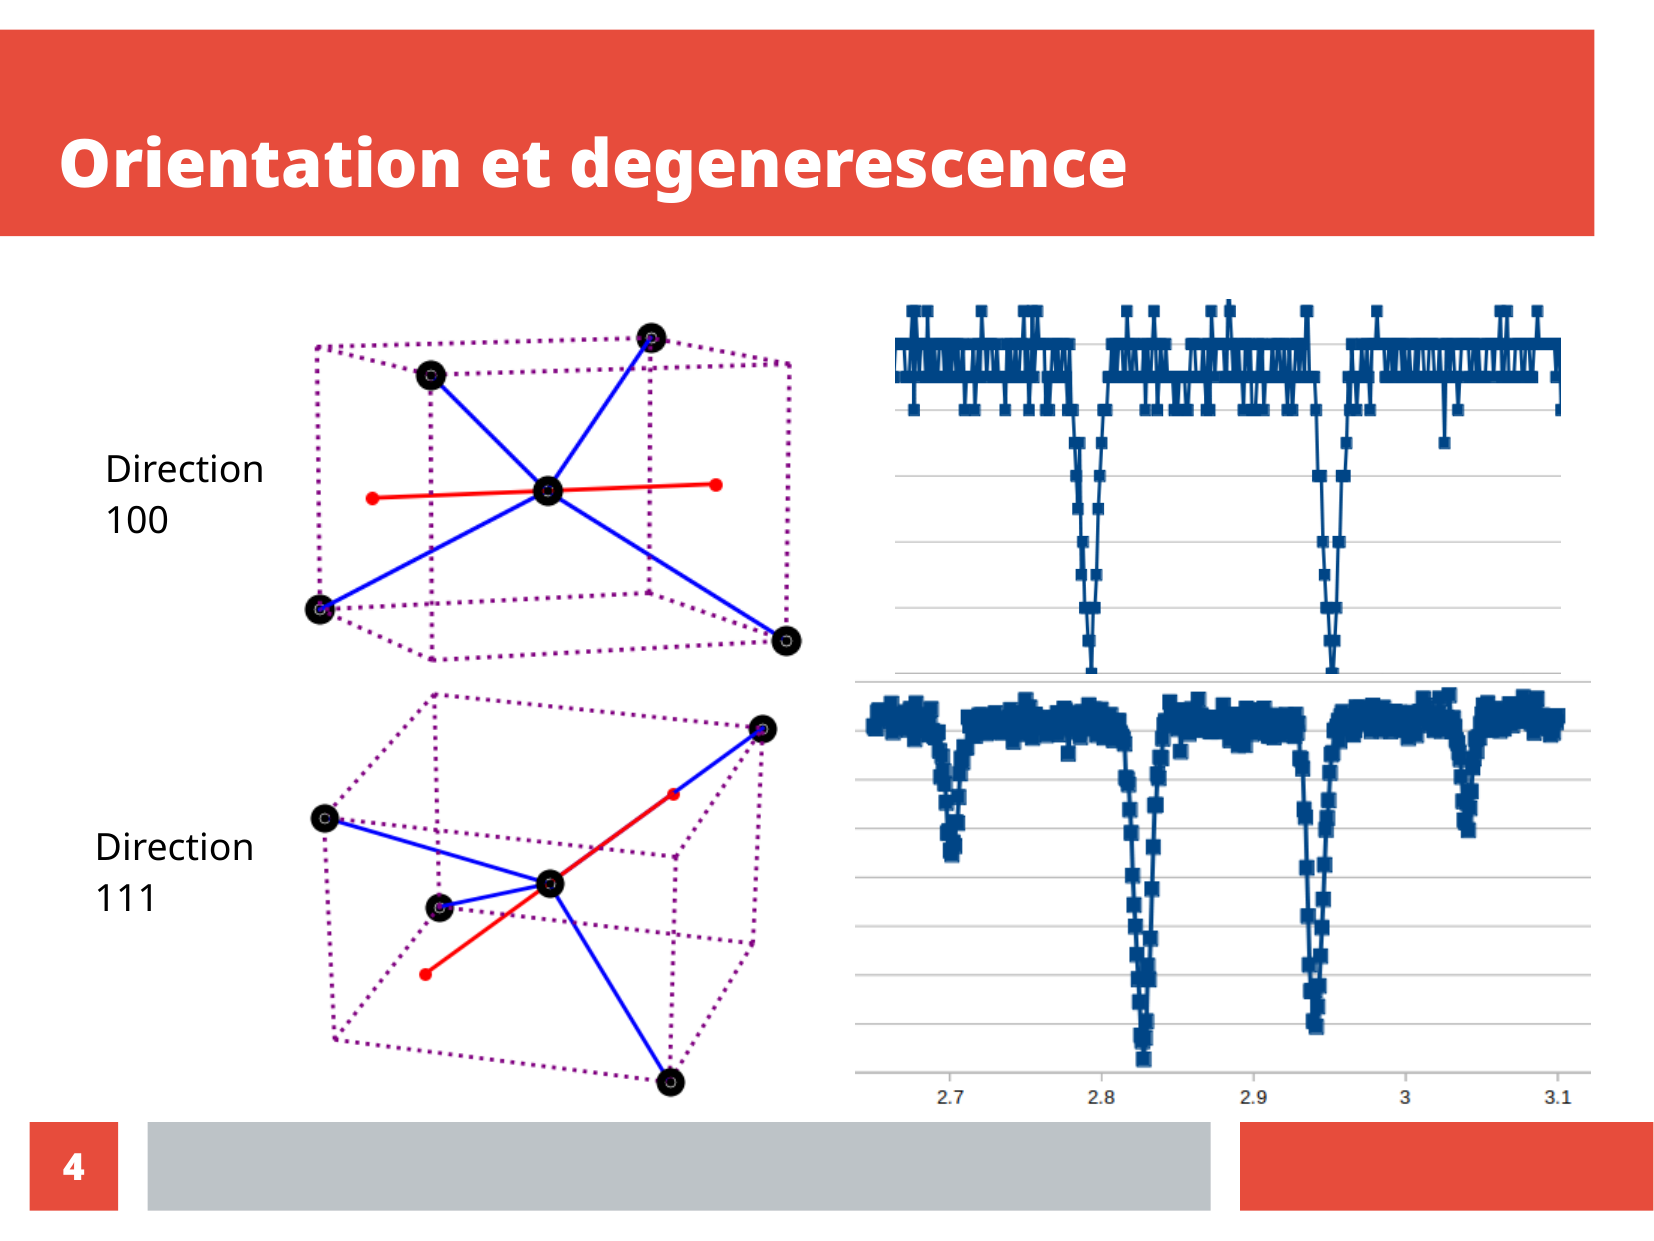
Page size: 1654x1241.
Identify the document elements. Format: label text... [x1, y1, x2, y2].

text_box Direction 111 [79, 813, 271, 931]
title Orientation et degenerescence [59, 59, 1595, 207]
picture [855, 299, 1591, 1111]
picture [285, 300, 825, 1111]
text_box Direction 100 [90, 435, 281, 552]
